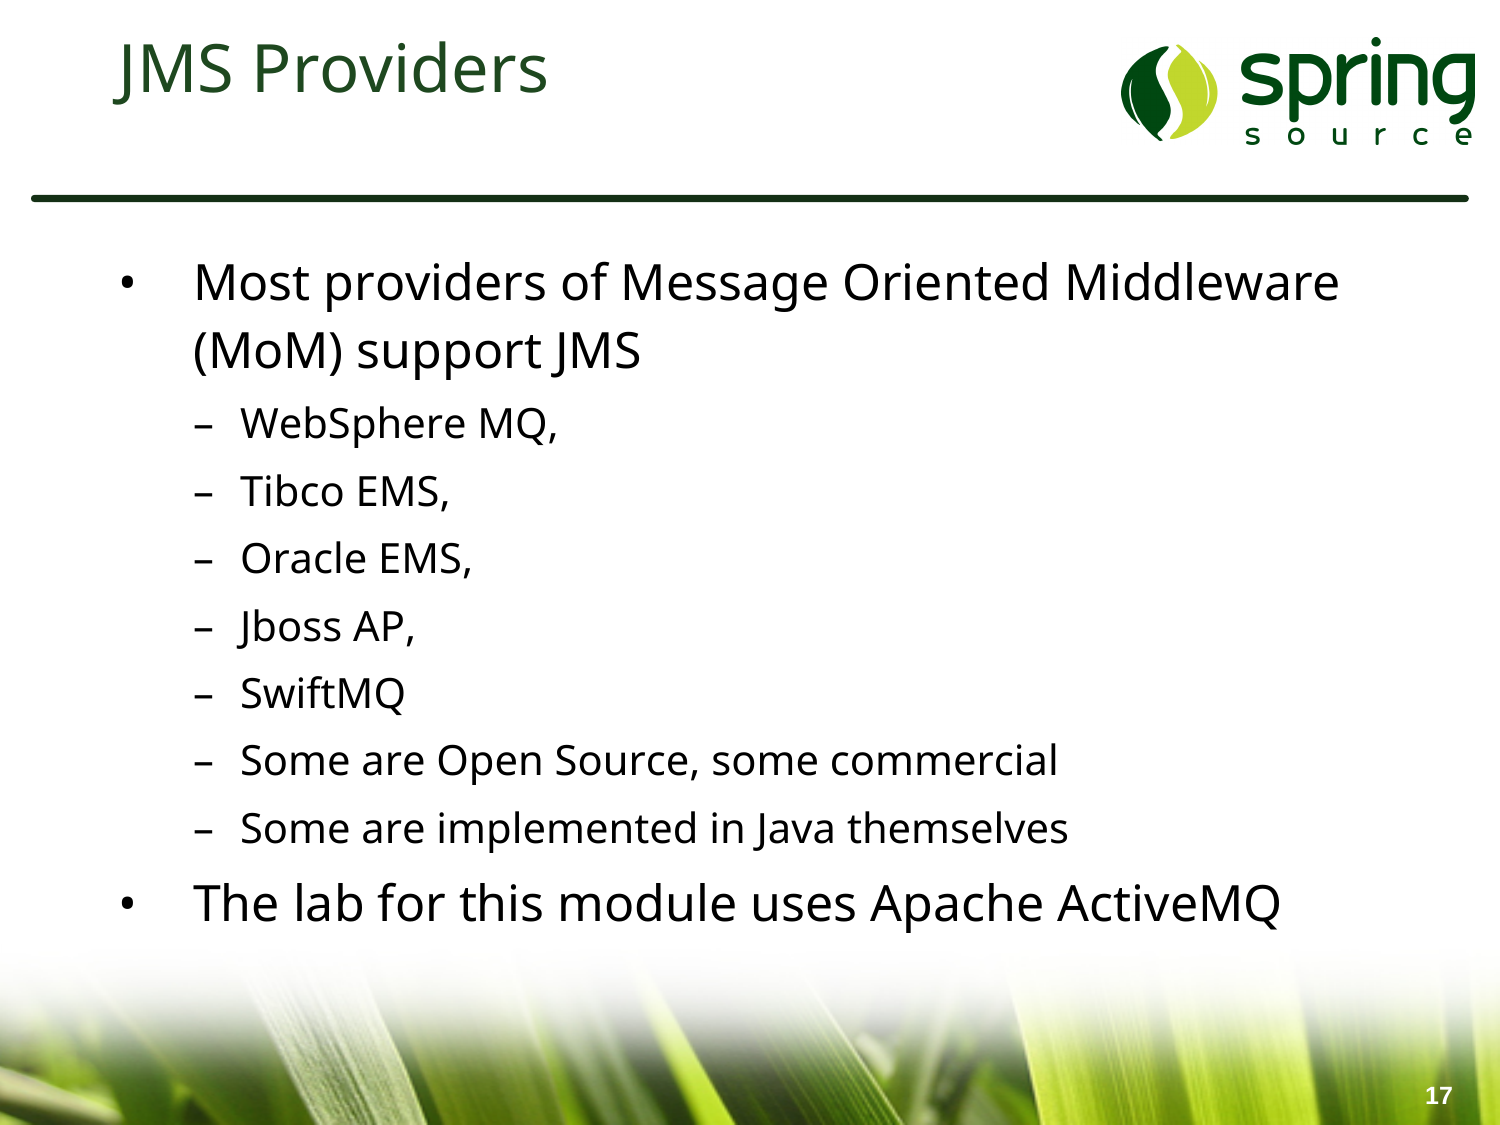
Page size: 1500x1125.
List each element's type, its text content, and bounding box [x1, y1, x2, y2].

picture [1136, 37, 1475, 145]
title JMS Providers [103, 13, 1136, 177]
picture [0, 944, 1500, 1125]
list Most providers of Message Oriented Middleware (MoM) support JMS WebSphere MQ, Tibco EMS, Oracle EMS, Jboss AP, SwiftMQ Some are Open Source, some commercial Some are implemented in Java themselves The lab for this module uses Apache ActiveMQ [103, 239, 1394, 903]
